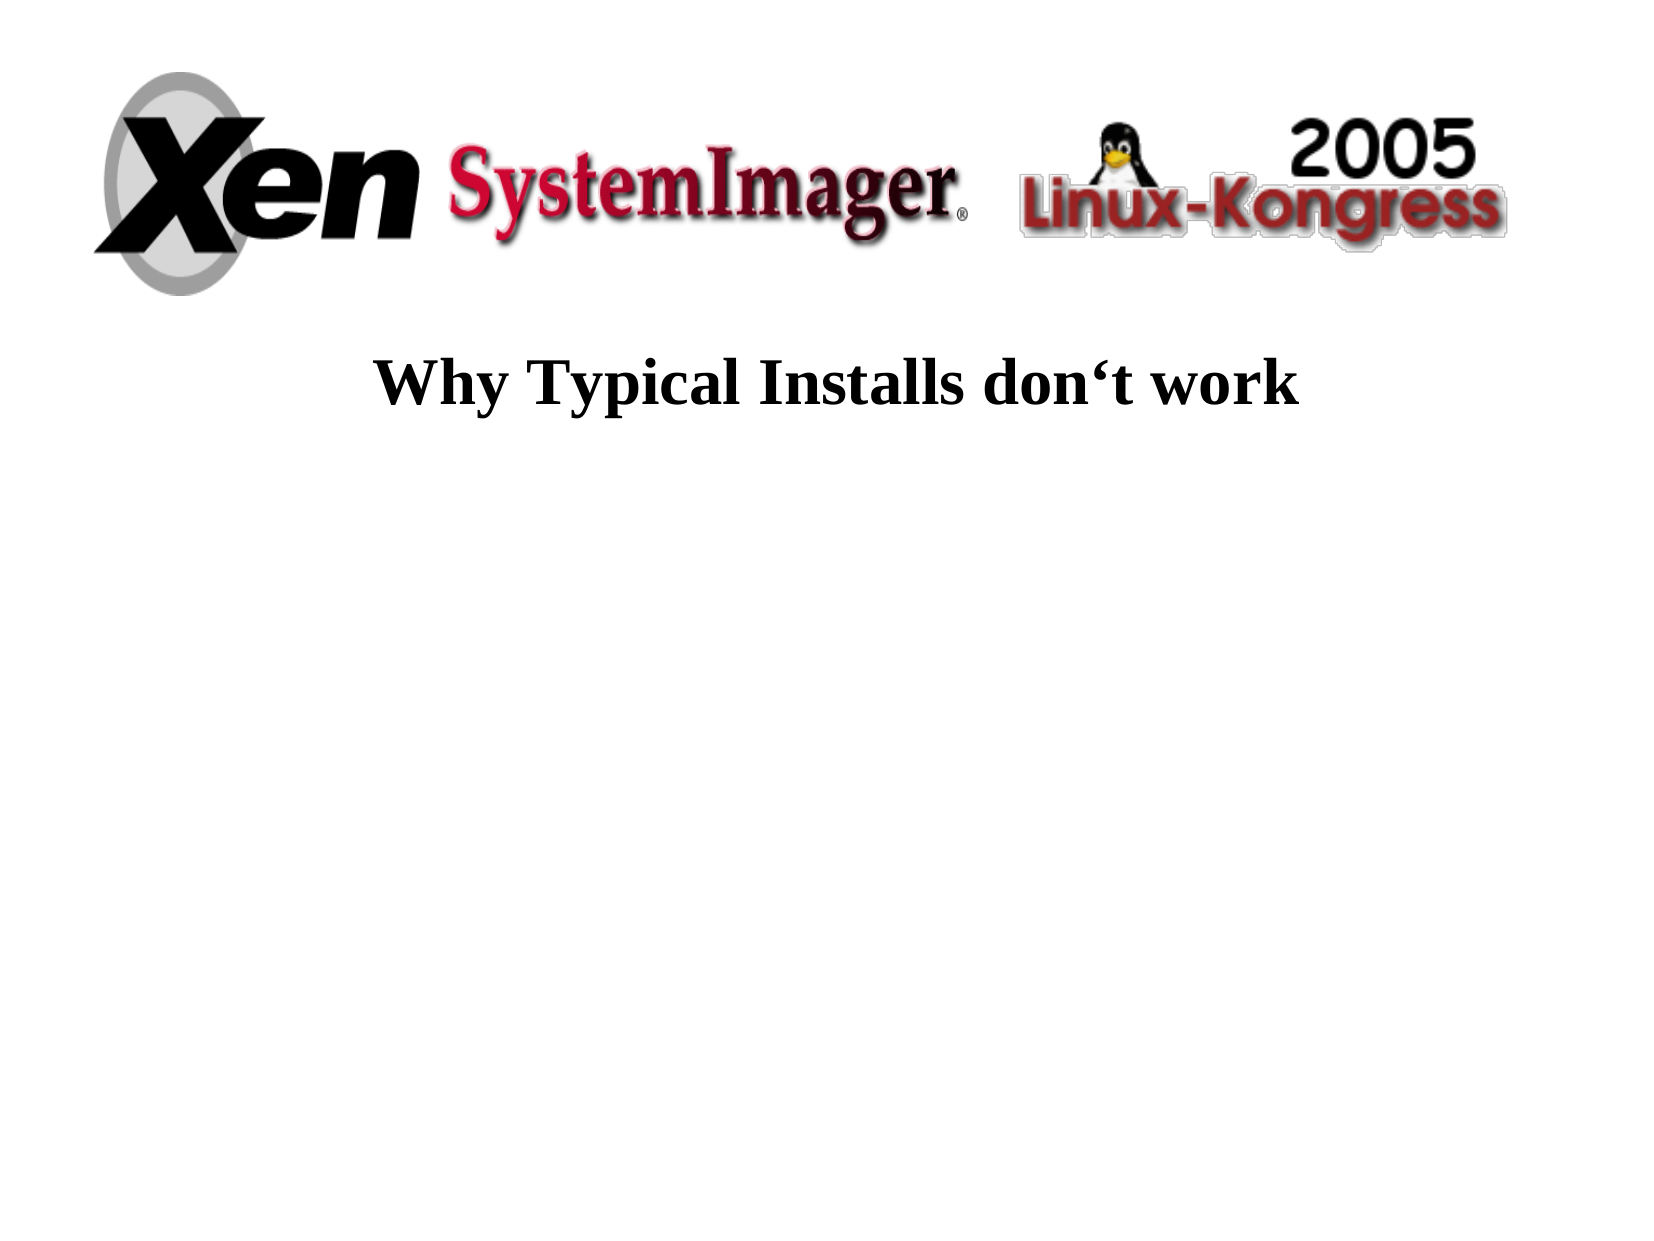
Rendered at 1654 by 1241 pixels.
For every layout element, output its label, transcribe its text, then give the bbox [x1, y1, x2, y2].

picture [93, 72, 420, 296]
picture [1006, 106, 1524, 265]
picture [445, 132, 971, 254]
list Why Typical Installs don‘t work [121, 344, 1534, 1127]
